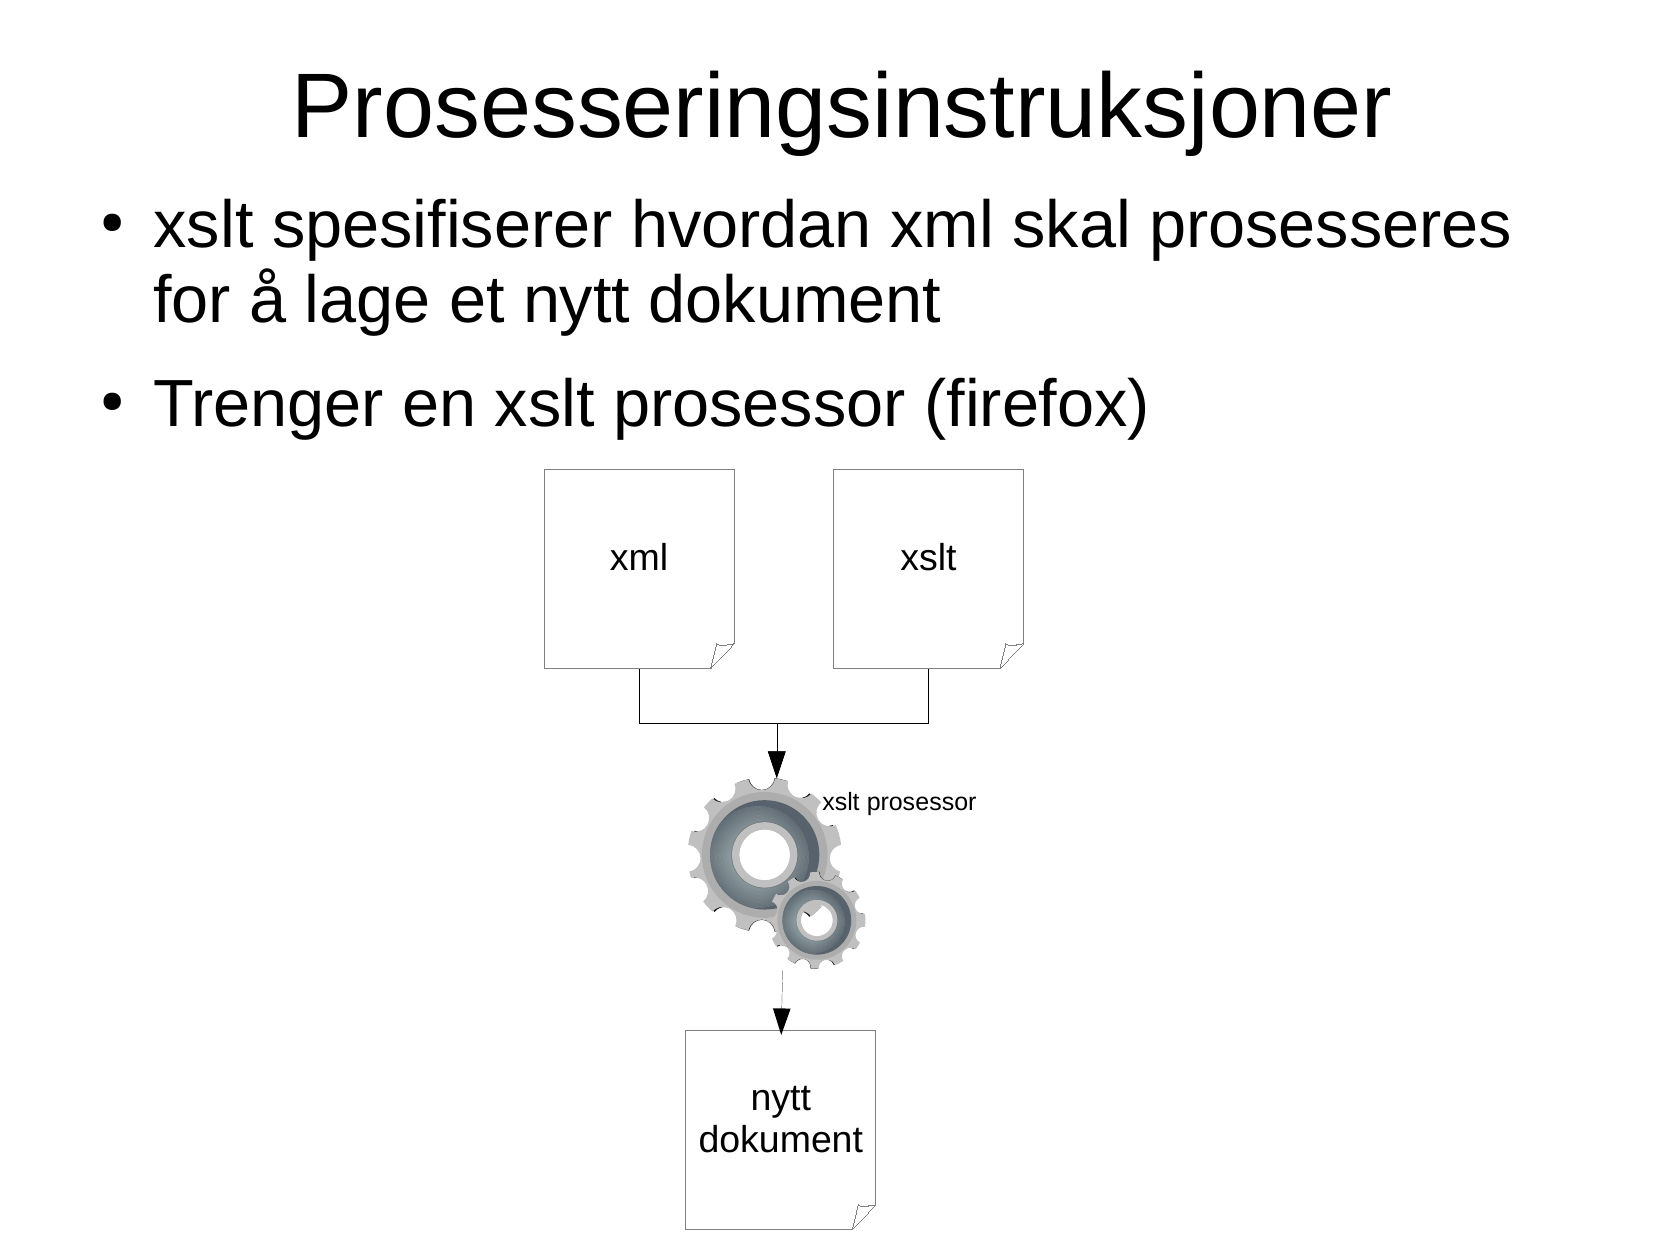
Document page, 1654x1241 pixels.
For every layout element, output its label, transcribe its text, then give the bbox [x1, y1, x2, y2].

list xslt spesifiserer hvordan xml skal prosesseres for å lage et nytt dokument Trenger en xslt prosessor (firefox) [82, 187, 1571, 1006]
title Prosesseringsinstruksjoner [82, 49, 1571, 162]
text_box nytt dokument [685, 1030, 876, 1230]
